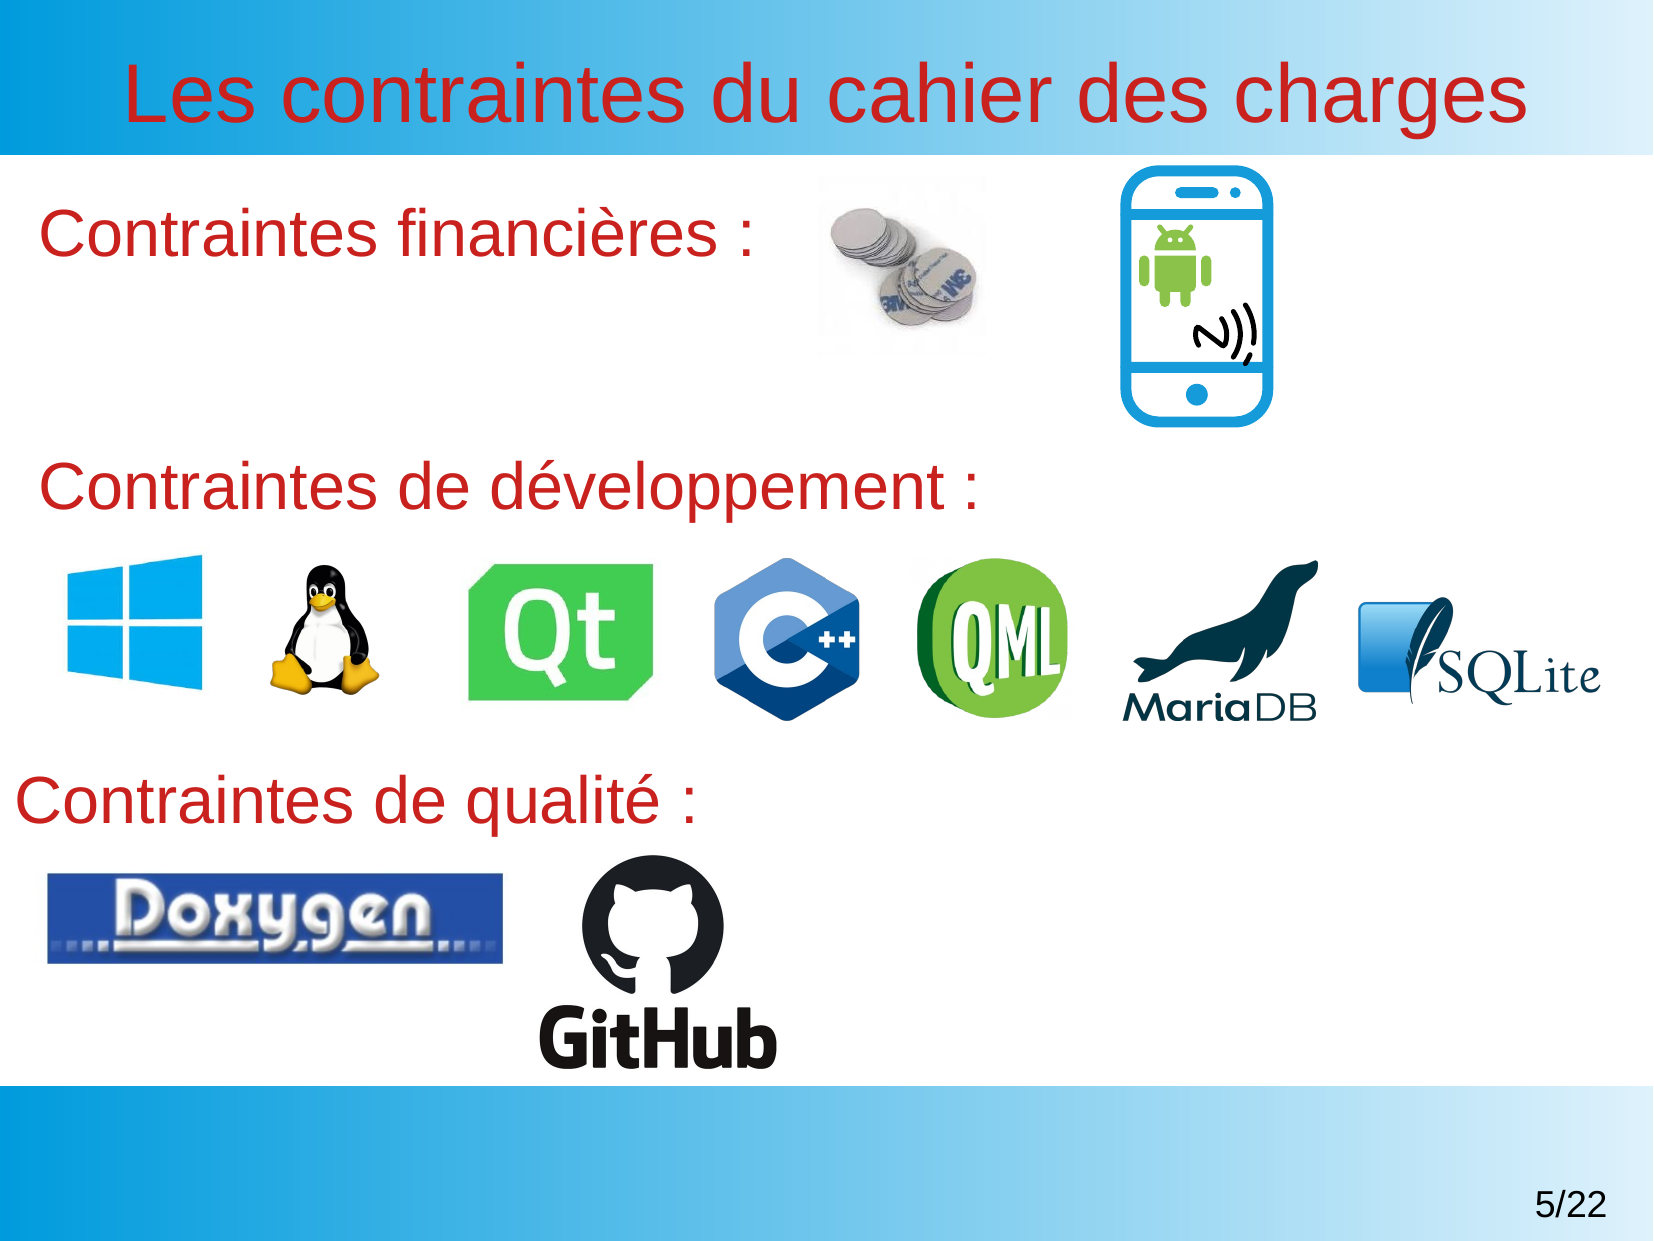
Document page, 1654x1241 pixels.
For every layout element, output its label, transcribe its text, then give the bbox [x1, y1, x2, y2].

picture [1231, 704, 1244, 717]
picture [1065, 165, 1328, 428]
title Les contraintes du cahier des charges [82, 0, 1571, 197]
picture [1173, 704, 1185, 717]
text_box Contraintes de développement : [23, 441, 1004, 532]
picture [814, 177, 993, 355]
text_box Contraintes financières : [23, 188, 815, 279]
picture [57, 547, 213, 697]
picture [1127, 704, 1141, 721]
picture [909, 555, 1075, 721]
picture [711, 555, 863, 725]
picture [259, 554, 390, 709]
picture [1351, 590, 1607, 712]
picture [35, 854, 520, 981]
picture [460, 558, 662, 709]
picture [1122, 560, 1318, 721]
picture [1261, 696, 1281, 721]
text_box Contraintes de qualité : [0, 755, 981, 846]
picture [1147, 704, 1160, 721]
text_box <numéro>/22 [1520, 1175, 1654, 1241]
picture [536, 845, 780, 1079]
